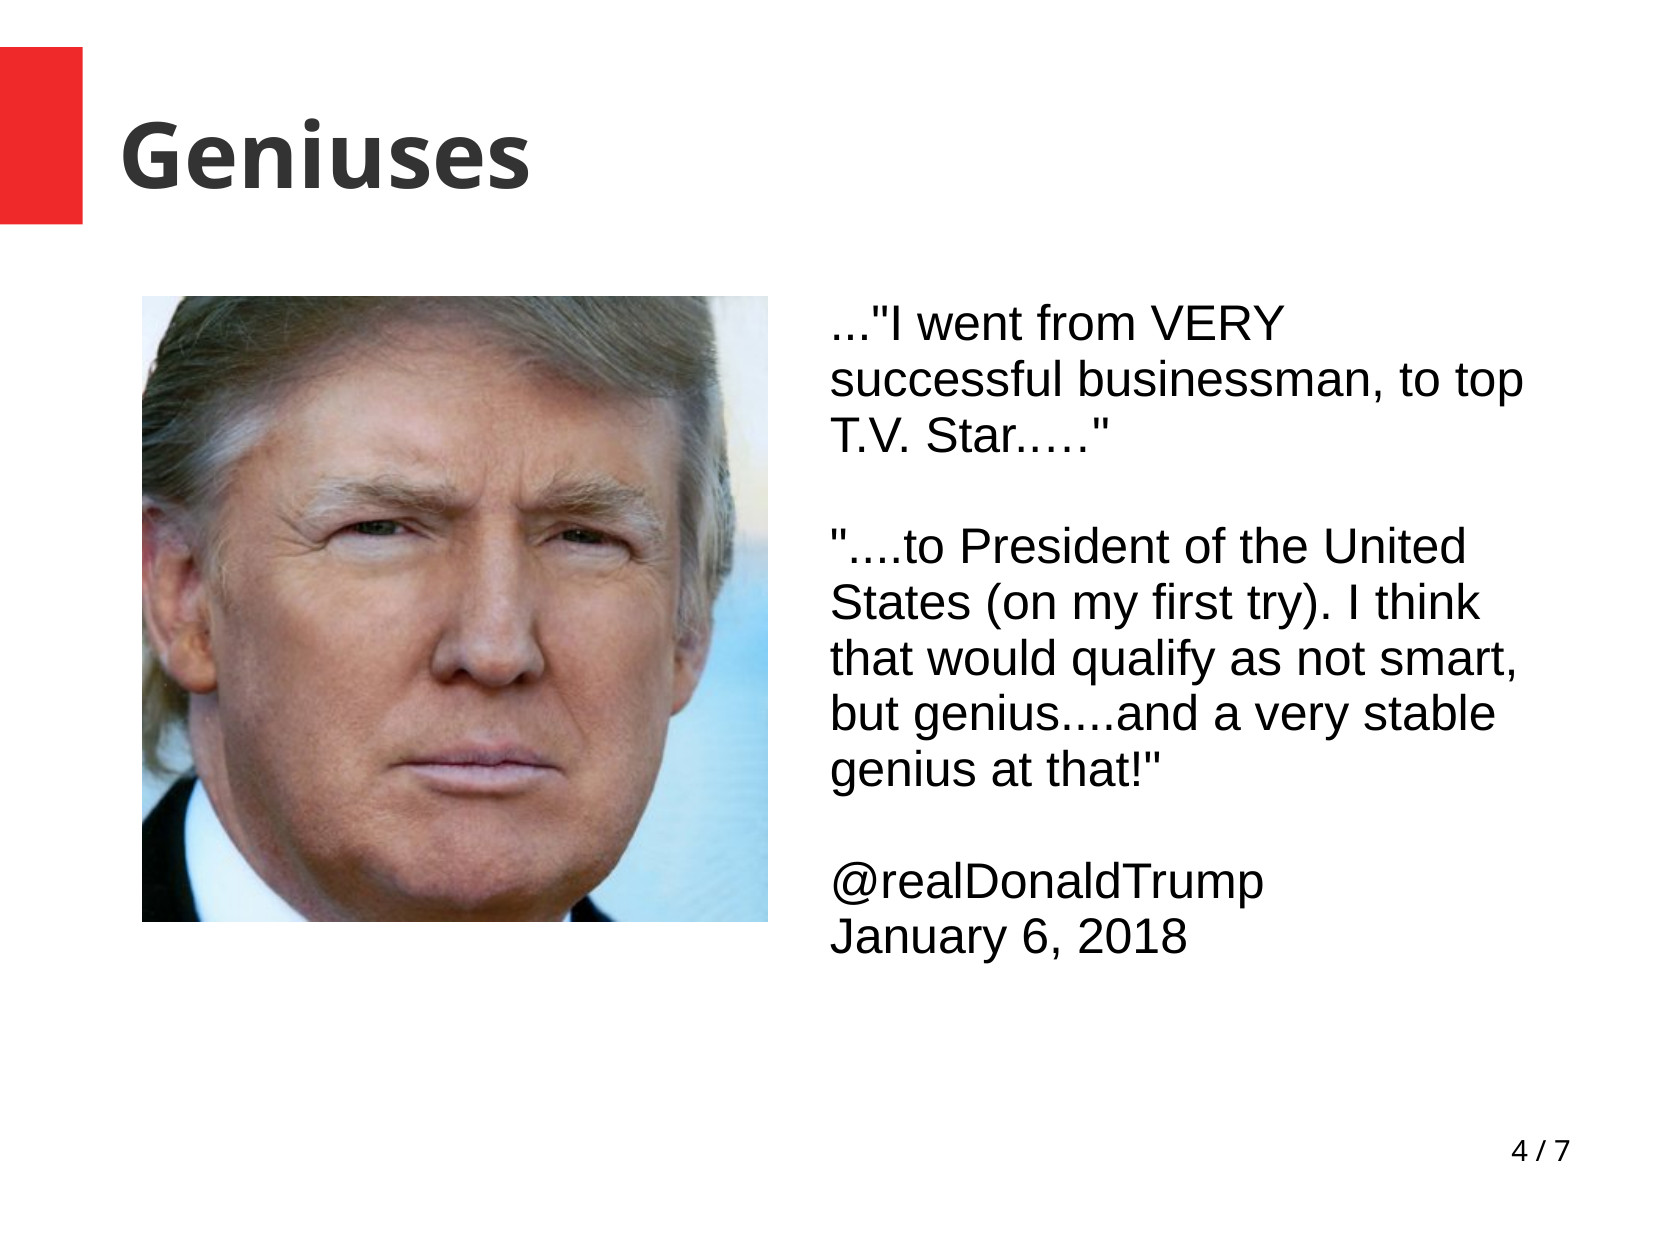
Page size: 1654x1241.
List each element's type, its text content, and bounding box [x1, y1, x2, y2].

picture [142, 296, 768, 922]
text_box ..."I went from VERY successful businessman, to top T.V. Star..…" "....to President of the United States (on my first try). I think that would qualify as not smart, but genius....and a very stable genius at that!" @realDonaldTrump January 6, 2018 [814, 288, 1548, 1028]
title Geniuses [118, 49, 1571, 257]
